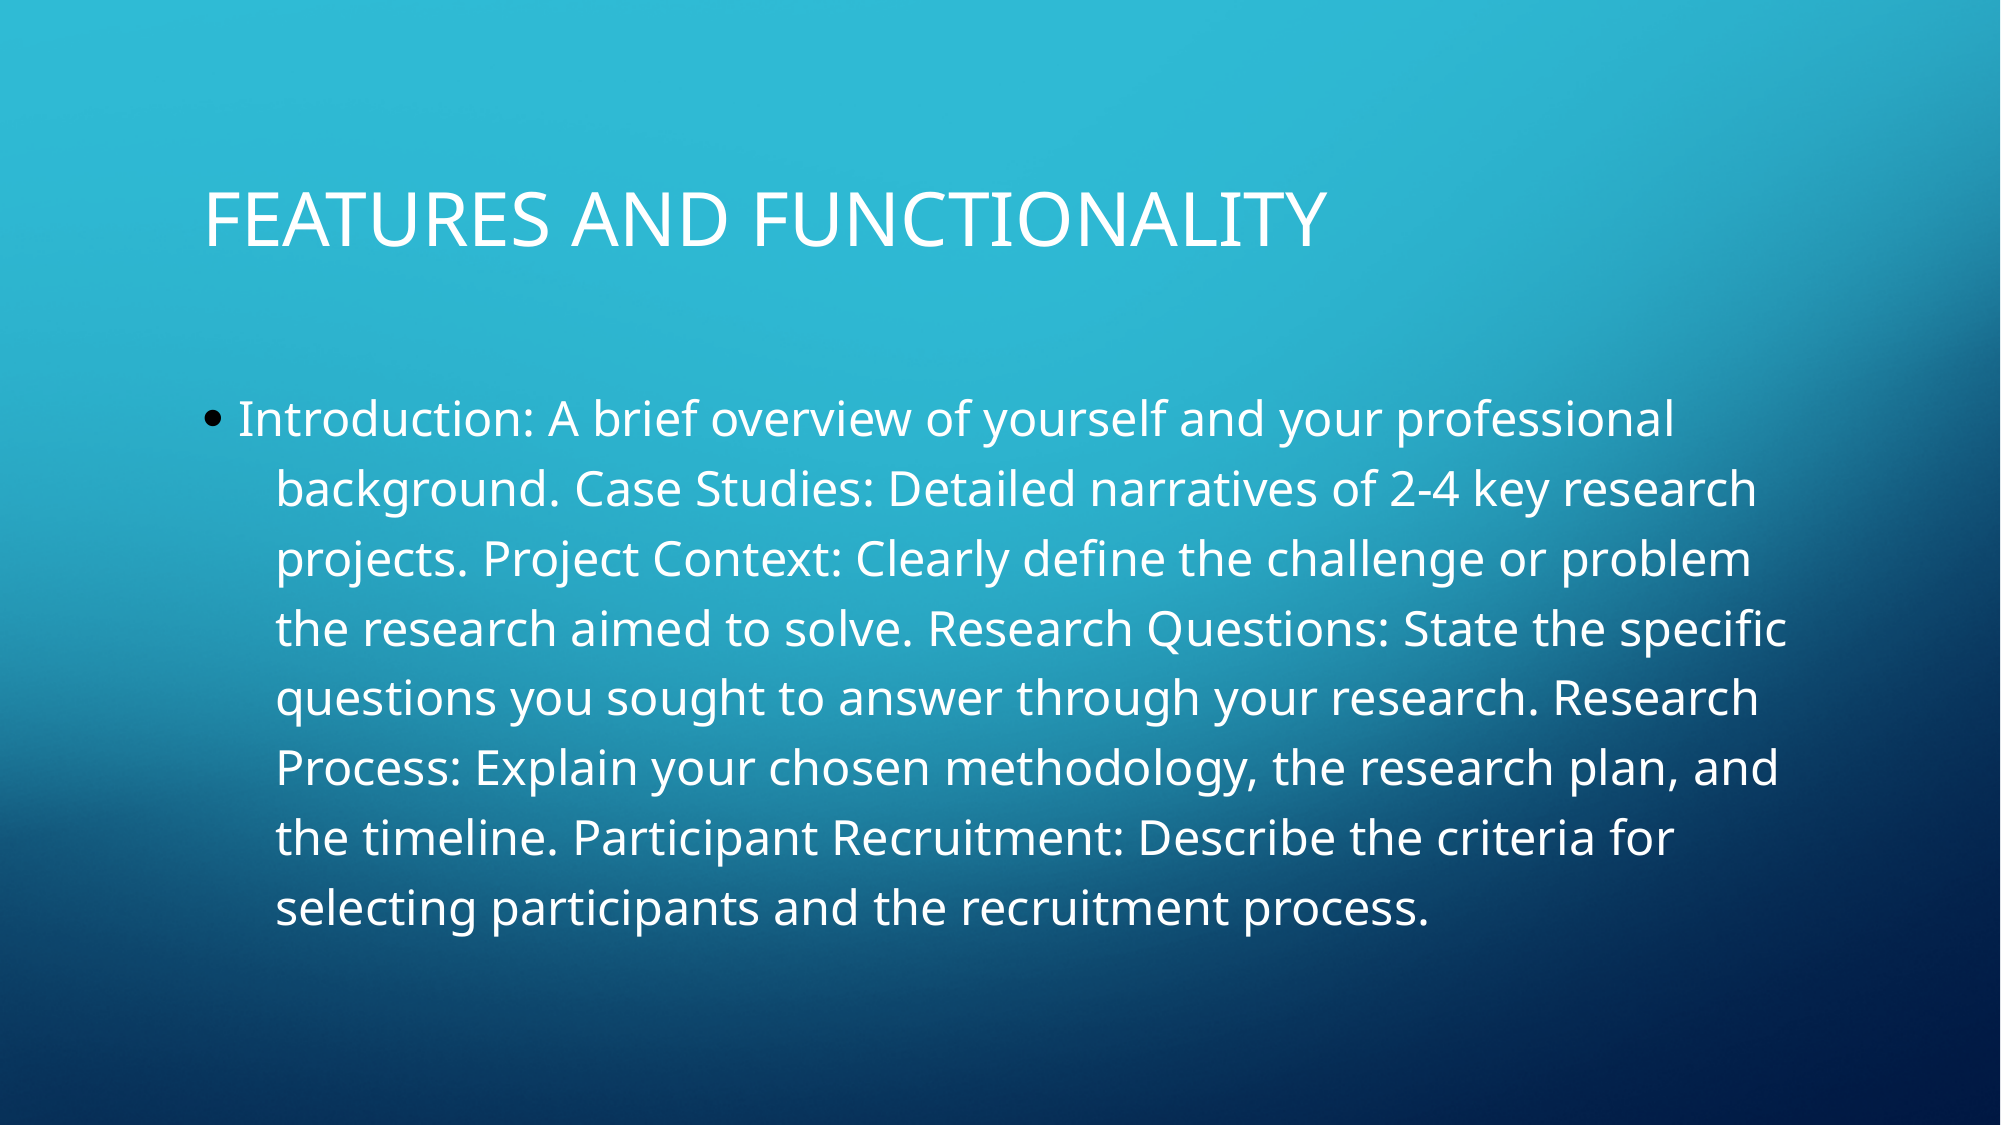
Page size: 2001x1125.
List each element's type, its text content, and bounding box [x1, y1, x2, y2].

list Introduction: A brief overview of yourself and your professional background. Case Studies: Detailed narratives of 2-4 key research projects. Project Context: Clearly define the challenge or problem the research aimed to solve. Research Questions: State the specific questions you sought to answer through your research. Research Process: Explain your chosen methodology, the research plan, and the timeline. Participant Recruitment: Describe the criteria for selecting participants and the recruitment process. [187, 369, 1813, 951]
title Features and functionality [187, 101, 1813, 344]
